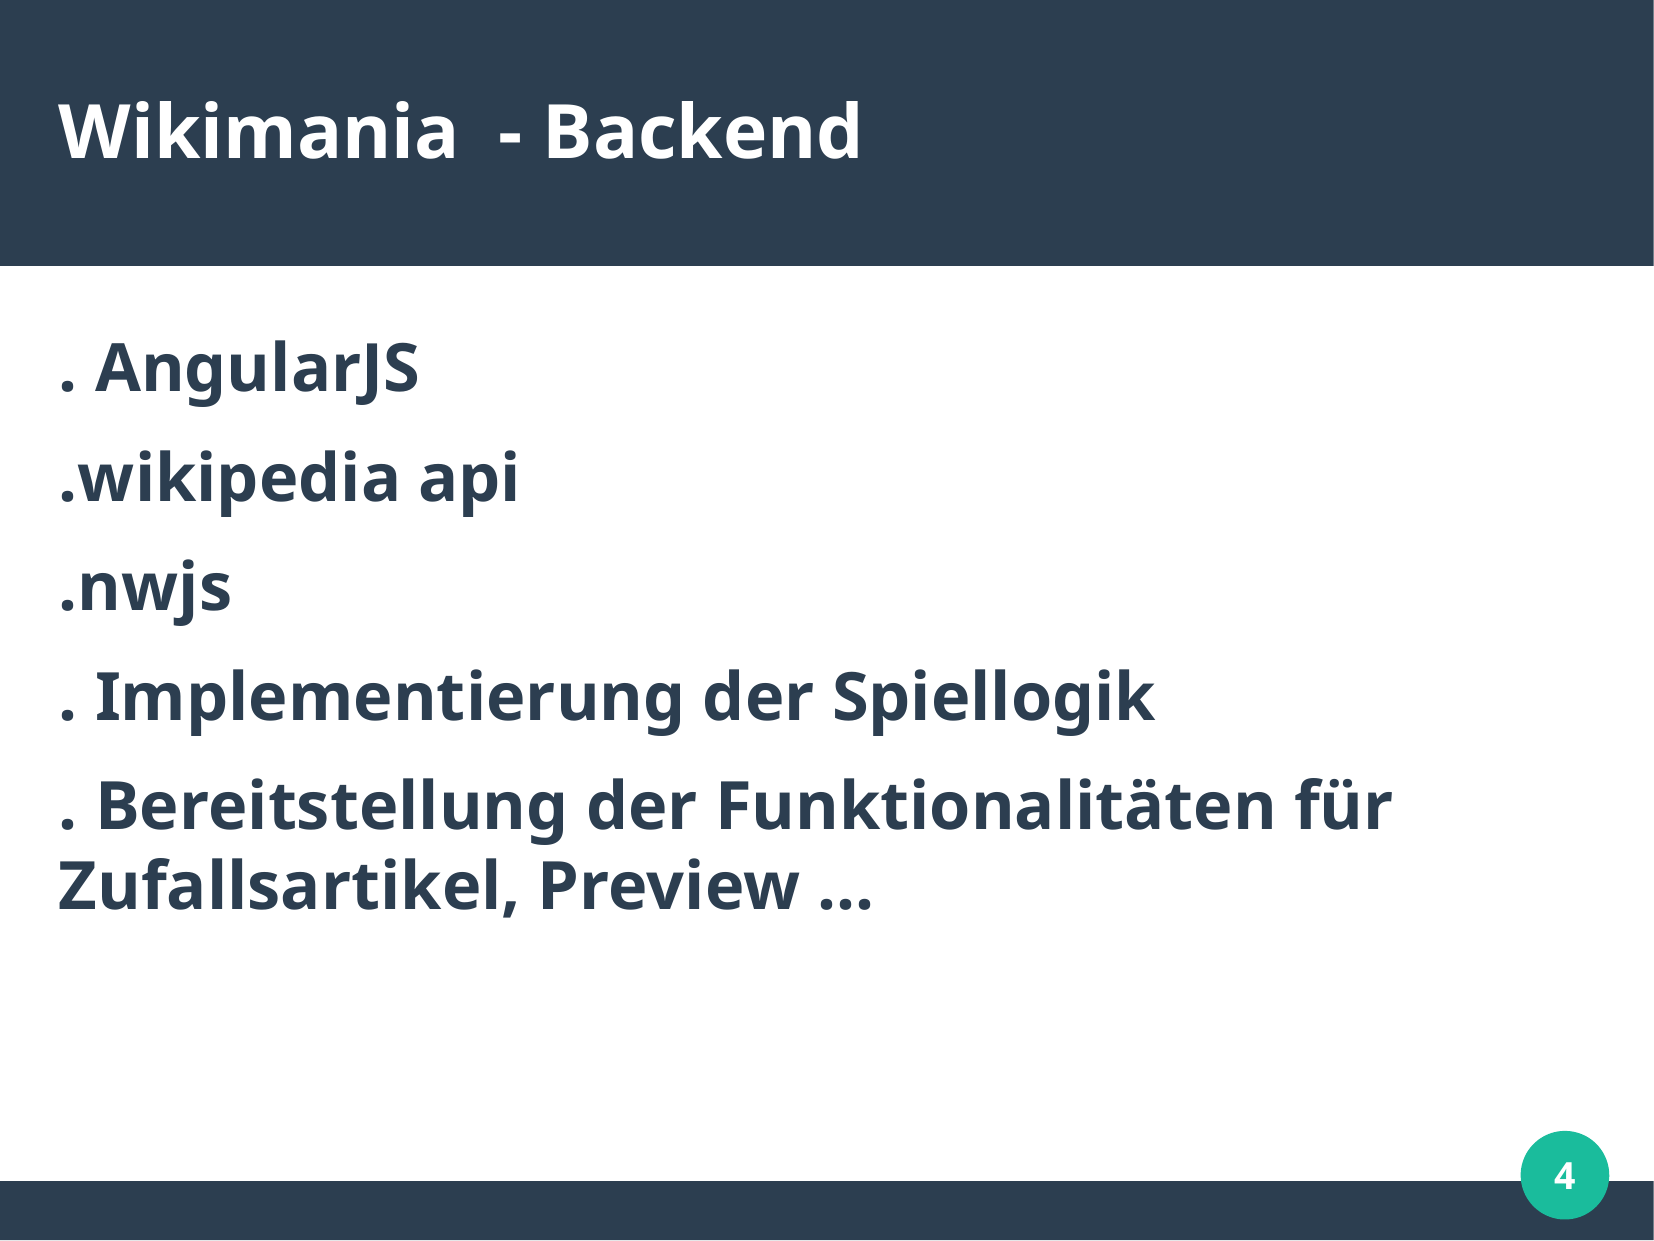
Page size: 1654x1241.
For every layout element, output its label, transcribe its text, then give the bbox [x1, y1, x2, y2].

title Wikimania - Backend [59, 49, 1595, 207]
list . AngularJS .wikipedia api .nwjs . Implementierung der Spiellogik . Bereitstellung der Funktionalitäten für Zufallsartikel, Preview … [59, 324, 1595, 1152]
text_box [1505, 1118, 1625, 1237]
